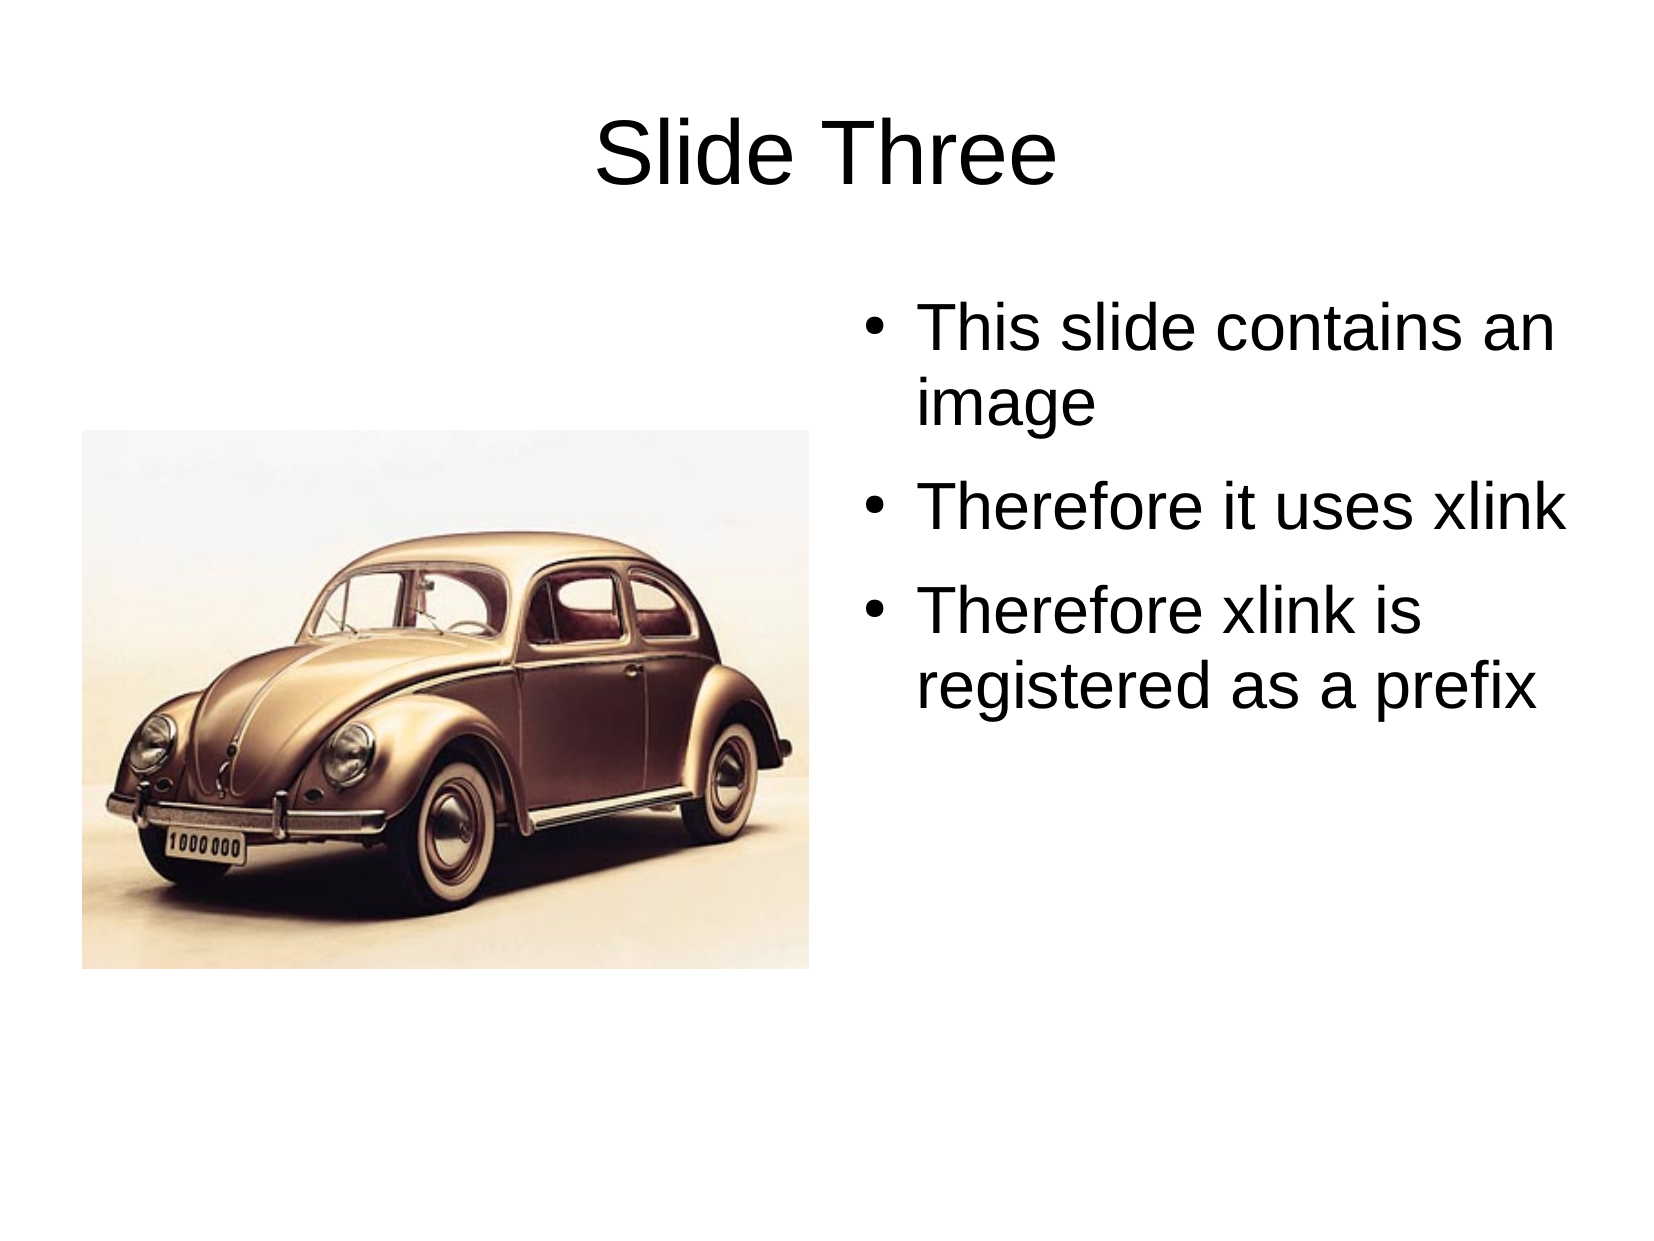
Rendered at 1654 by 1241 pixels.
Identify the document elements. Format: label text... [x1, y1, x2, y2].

picture [82, 430, 809, 969]
title Slide Three [82, 49, 1571, 257]
list This slide contains an image Therefore it uses xlink Therefore xlink is registered as a prefix [845, 290, 1572, 1109]
